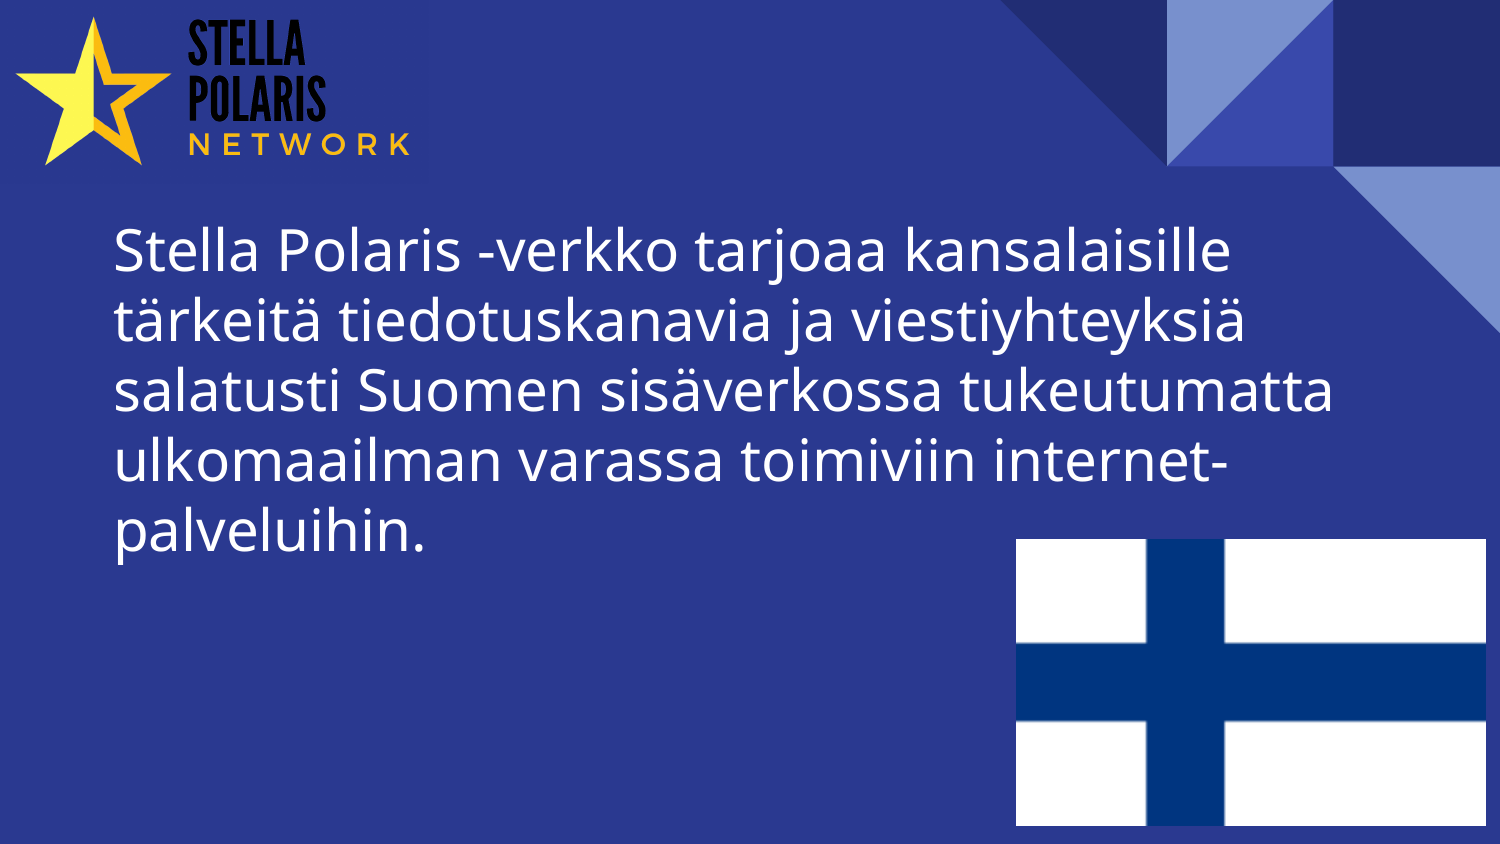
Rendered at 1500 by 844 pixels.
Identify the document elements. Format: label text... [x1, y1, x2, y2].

title Stella Polaris -verkko tarjoaa kansalaisille tärkeitä tiedotuskanavia ja viestiyhteyksiä salatusti Suomen sisäverkossa tukeutumatta ulkomaailman varassa toimiviin internet-palveluihin. [98, 285, 1447, 491]
picture [1016, 539, 1486, 826]
picture [0, 0, 429, 185]
